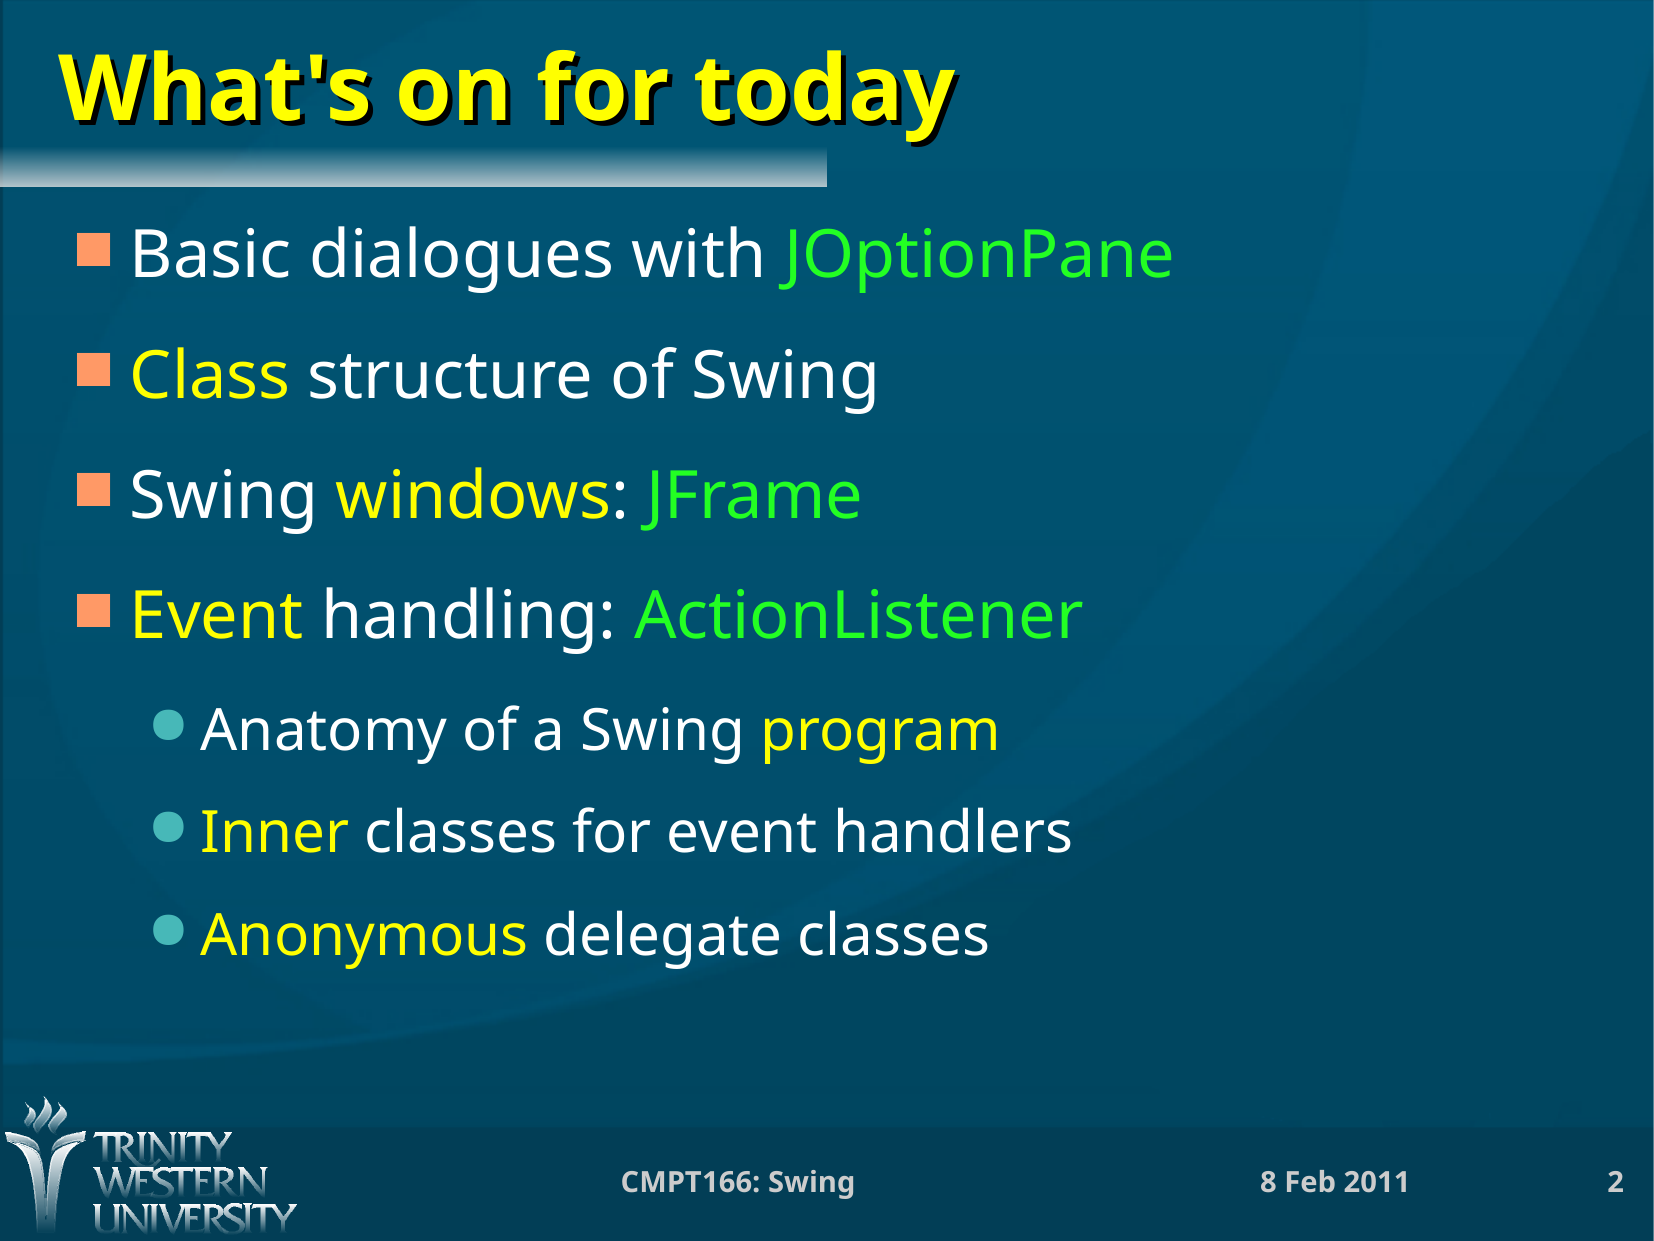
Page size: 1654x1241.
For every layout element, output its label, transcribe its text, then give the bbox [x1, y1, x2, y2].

picture [38, 1227, 54, 1232]
title What's on for today [59, 19, 1595, 148]
list Basic dialogues with JOptionPane Class structure of Swing Swing windows: JFrame Event handling: ActionListener Anatomy of a Swing program Inner classes for event handlers Anonymous delegate classes [59, 206, 1625, 1026]
